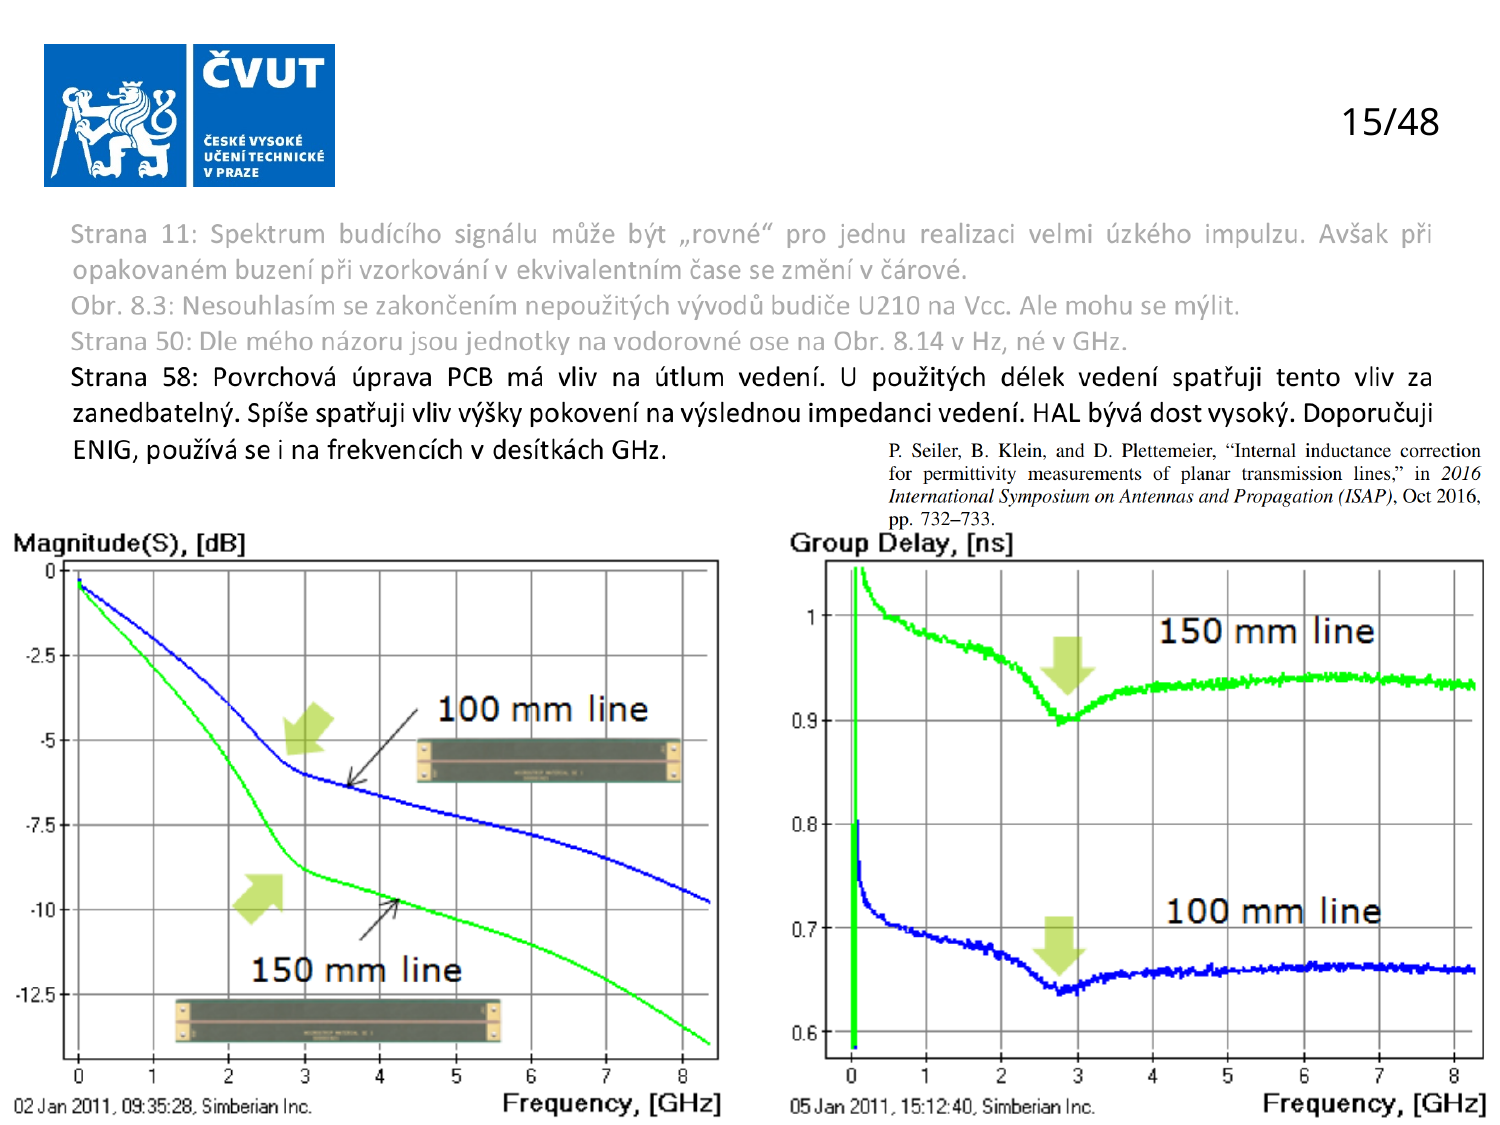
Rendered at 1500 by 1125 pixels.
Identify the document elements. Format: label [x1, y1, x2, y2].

picture [60, 361, 1500, 1125]
picture [0, 524, 730, 1125]
picture [44, 44, 335, 187]
text_box [15, 216, 1486, 361]
